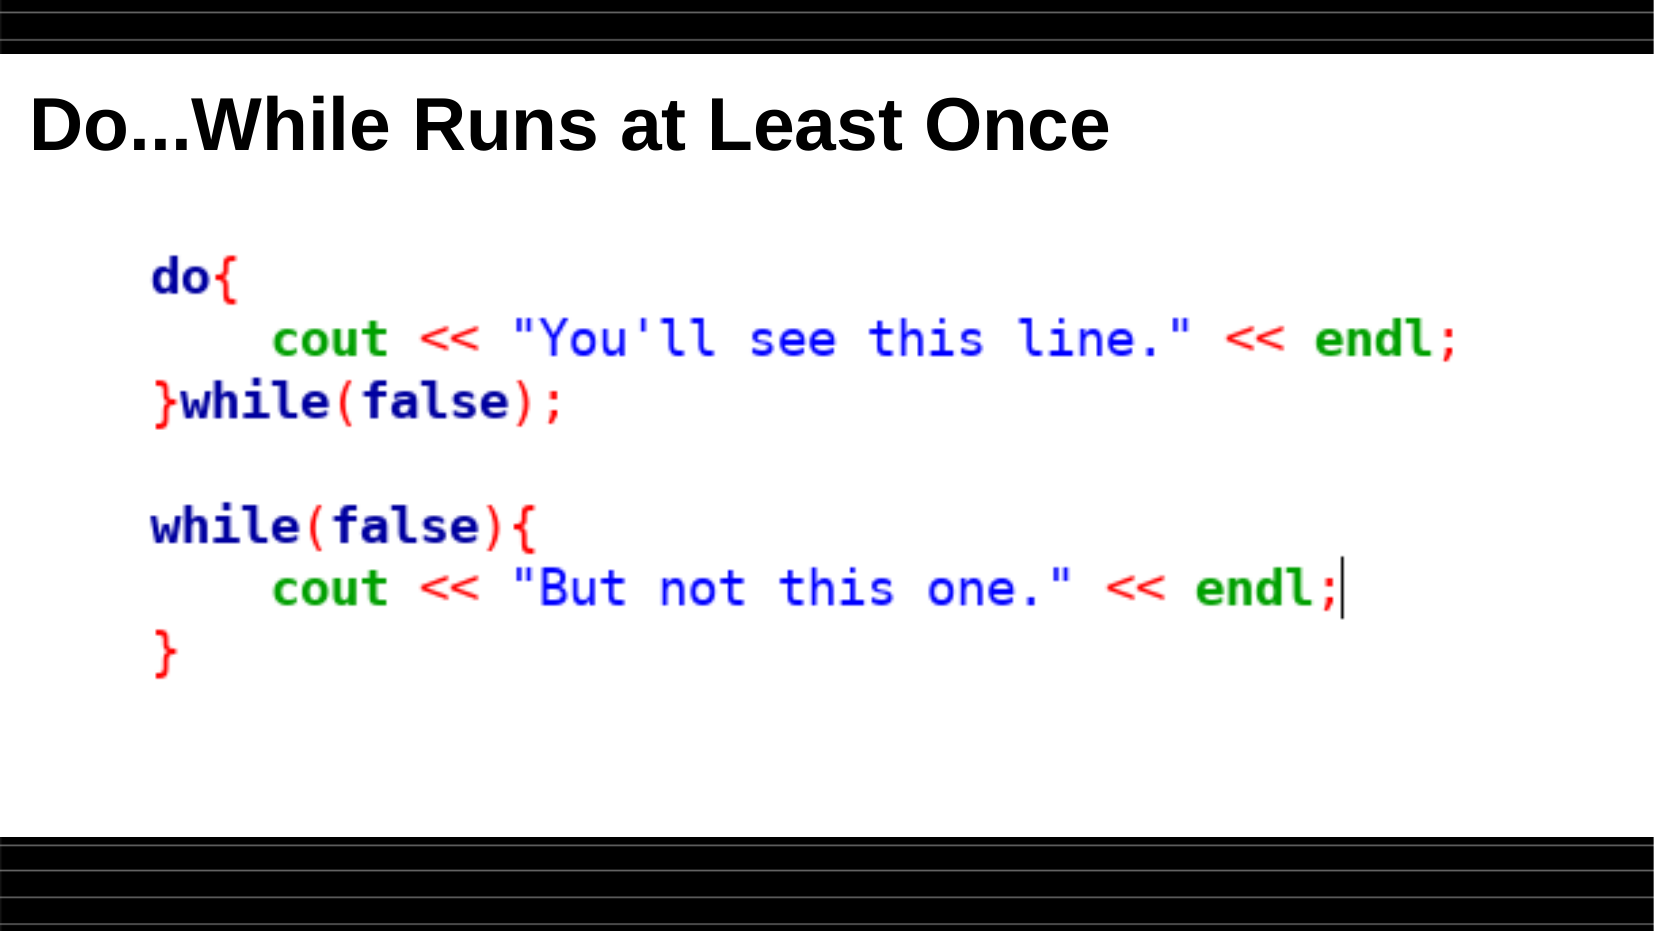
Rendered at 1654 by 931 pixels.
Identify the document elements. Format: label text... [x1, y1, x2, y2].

picture [0, 0, 1654, 54]
text_box Do...While Runs at Least Once [15, 75, 1546, 174]
picture [135, 224, 1491, 721]
picture [0, 837, 1654, 931]
